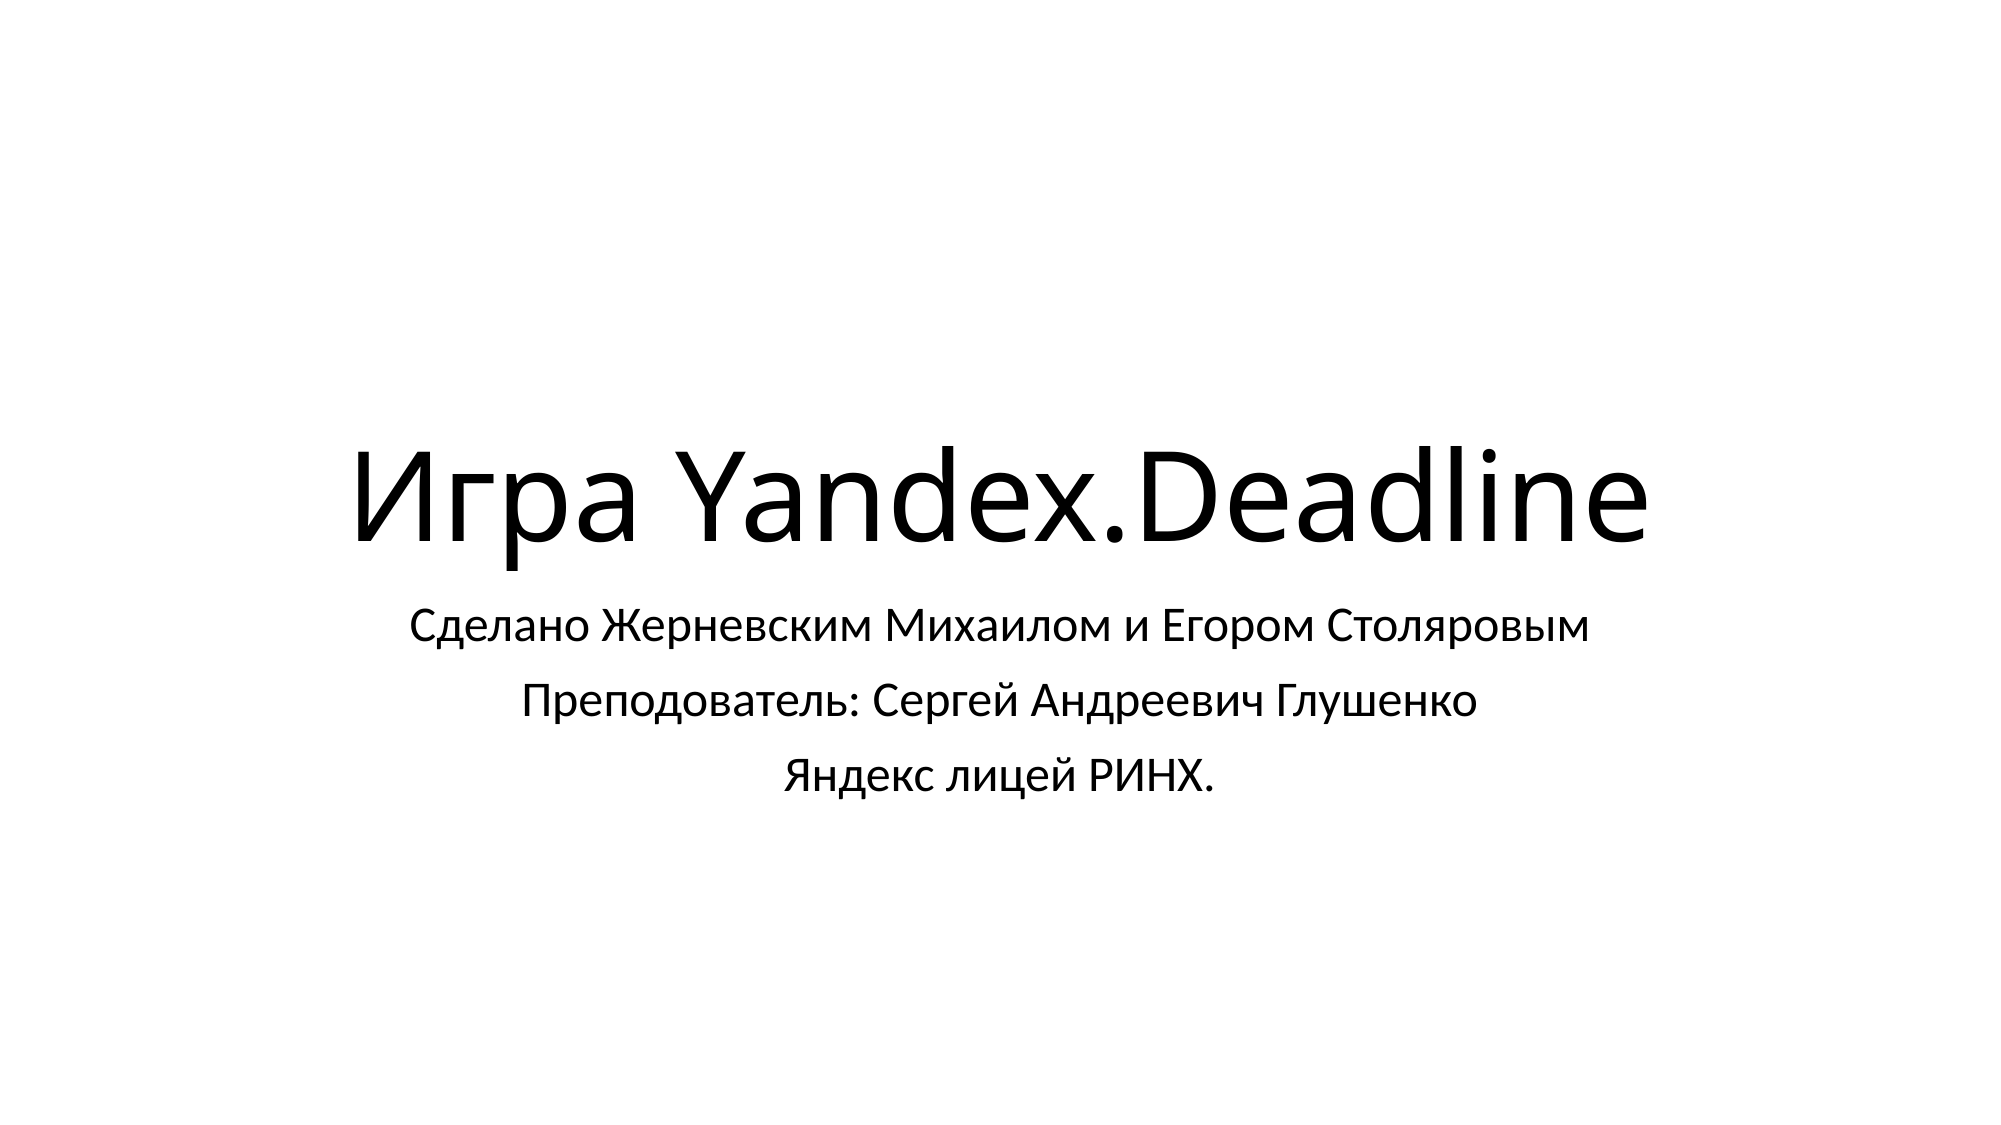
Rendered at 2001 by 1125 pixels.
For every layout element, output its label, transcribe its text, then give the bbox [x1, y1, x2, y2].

title Игра Yandex.Deadline [249, 184, 1750, 576]
subtitle Сделано Жерневским Михаилом и Егором Столяровым Преподователь: Сергей Андреевич Глушенко Яндекс лицей РИНХ. [249, 590, 1750, 863]
